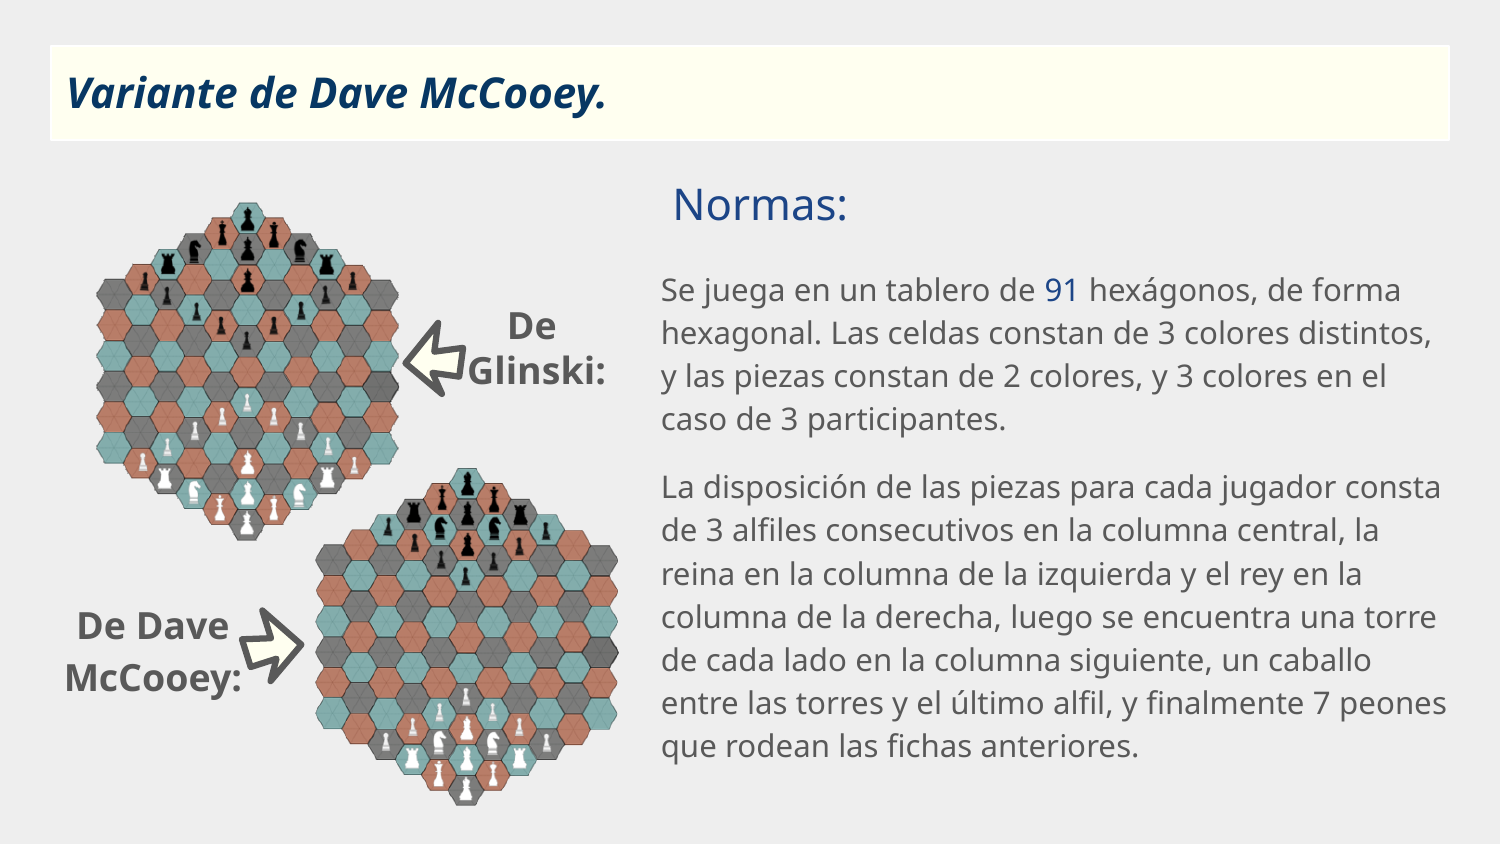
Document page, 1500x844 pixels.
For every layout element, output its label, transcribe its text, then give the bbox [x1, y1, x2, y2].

text_box [241, 610, 302, 682]
text_box De Glinski: [402, 286, 672, 407]
picture [68, 200, 669, 813]
text_box De Dave McCooey: [11, 580, 295, 715]
text_box Normas: [657, 161, 1292, 245]
list Se juega en un tablero de 91 hexágonos, de forma hexagonal. Las celdas constan de 3 colores distintos, y las piezas constan de 2 colores, y 3 colores en el caso de 3 participantes. La disposición de las piezas para cada jugador consta de 3 alfiles consecutivos en la columna central, la reina en la columna de la izquierda y el rey en la columna de la derecha, luego se encuentra una torre de cada lado en la columna siguiente, un caballo entre las torres y el último alfil, y finalmente 7 peones que rodean las fichas anteriores. [570, 249, 1467, 821]
title Variante de Dave McCooey. [50, 45, 1450, 140]
text_box [405, 322, 464, 394]
